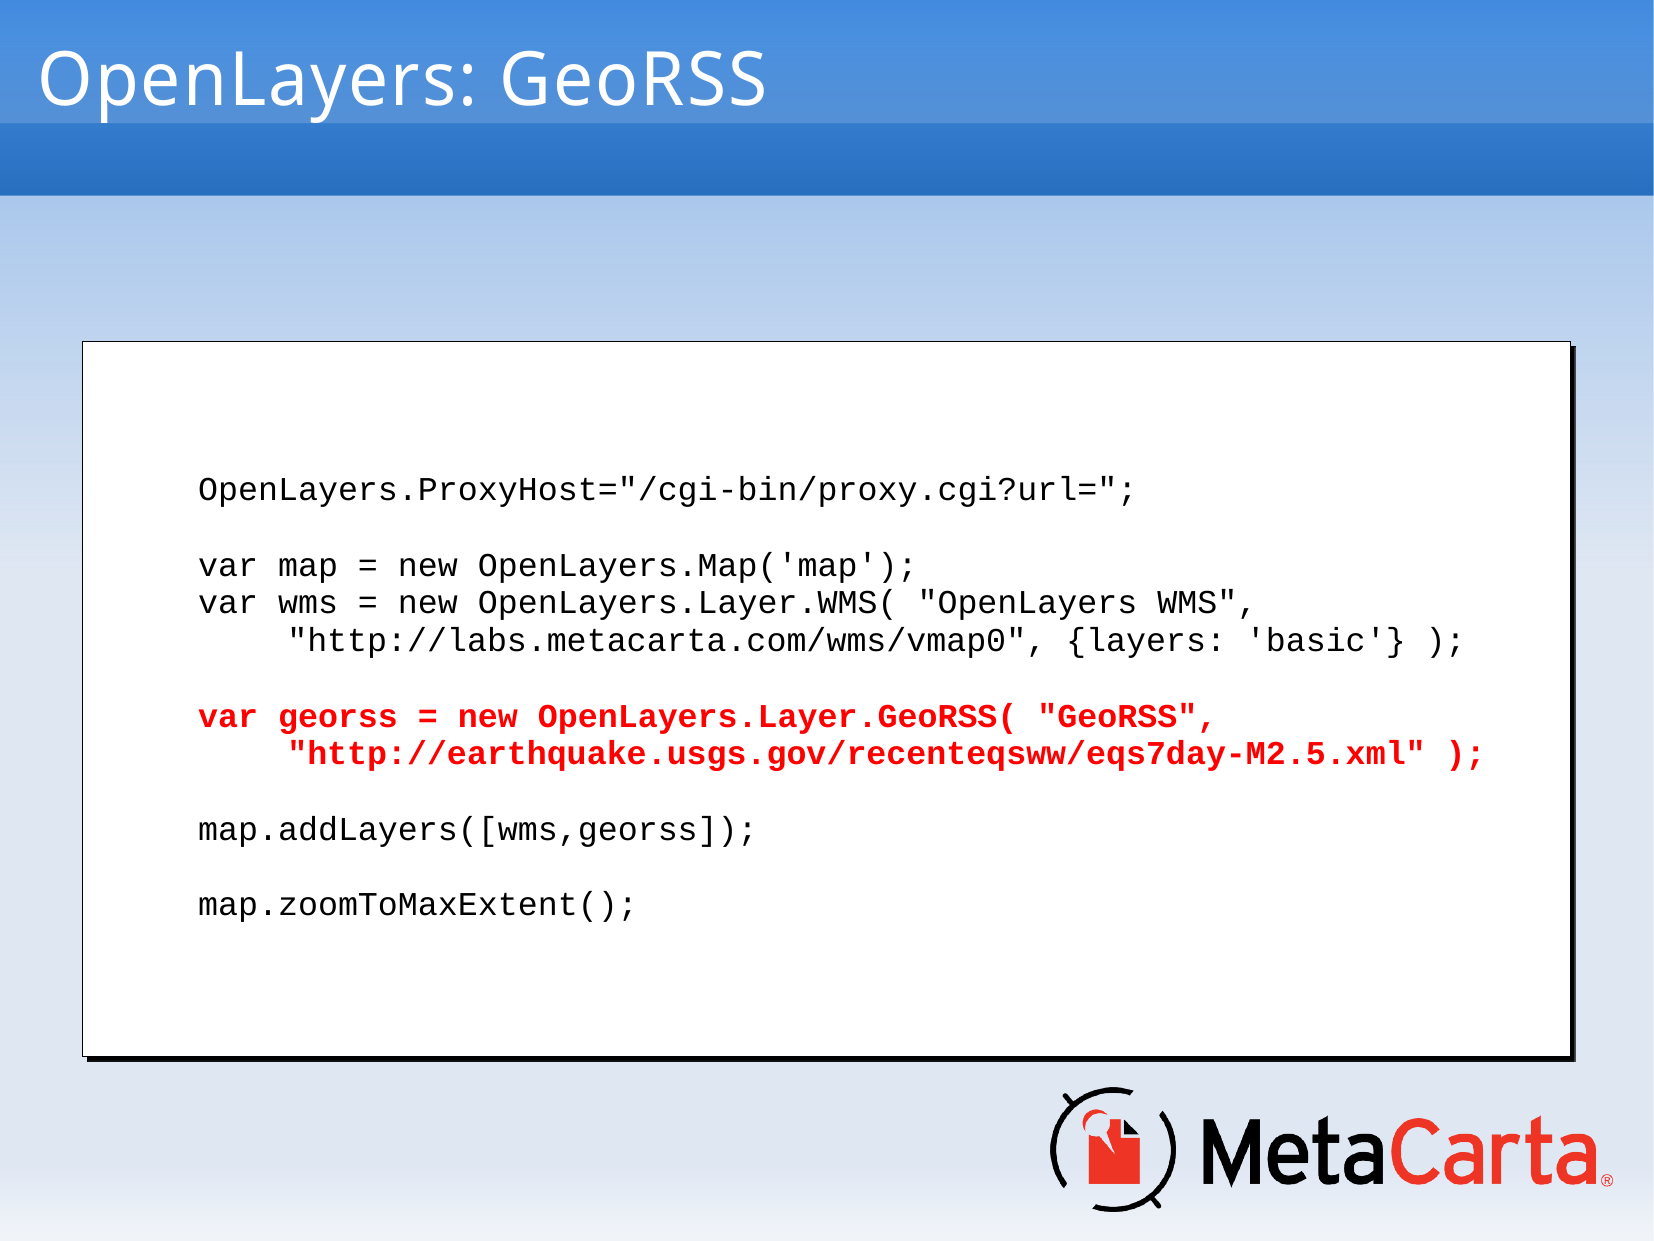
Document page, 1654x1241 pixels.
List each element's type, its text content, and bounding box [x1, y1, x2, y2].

subtitle OpenLayers.ProxyHost="/cgi-bin/proxy.cgi?url="; var map = new OpenLayers.Map('map'); var wms = new OpenLayers.Layer.WMS( "OpenLayers WMS", "http://labs.metacarta.com/wms/vmap0", {layers: 'basic'} ); var georss = new OpenLayers.Layer.GeoRSS( "GeoRSS", "http://earthquake.usgs.gov/recenteqsww/eqs7day-M2.5.xml" ); map.addLayers([wms,georss]); map.zoomToMaxExtent(); [82, 341, 1571, 1057]
picture [0, 0, 1654, 1241]
title OpenLayers: GeoRSS [37, 2, 1463, 151]
